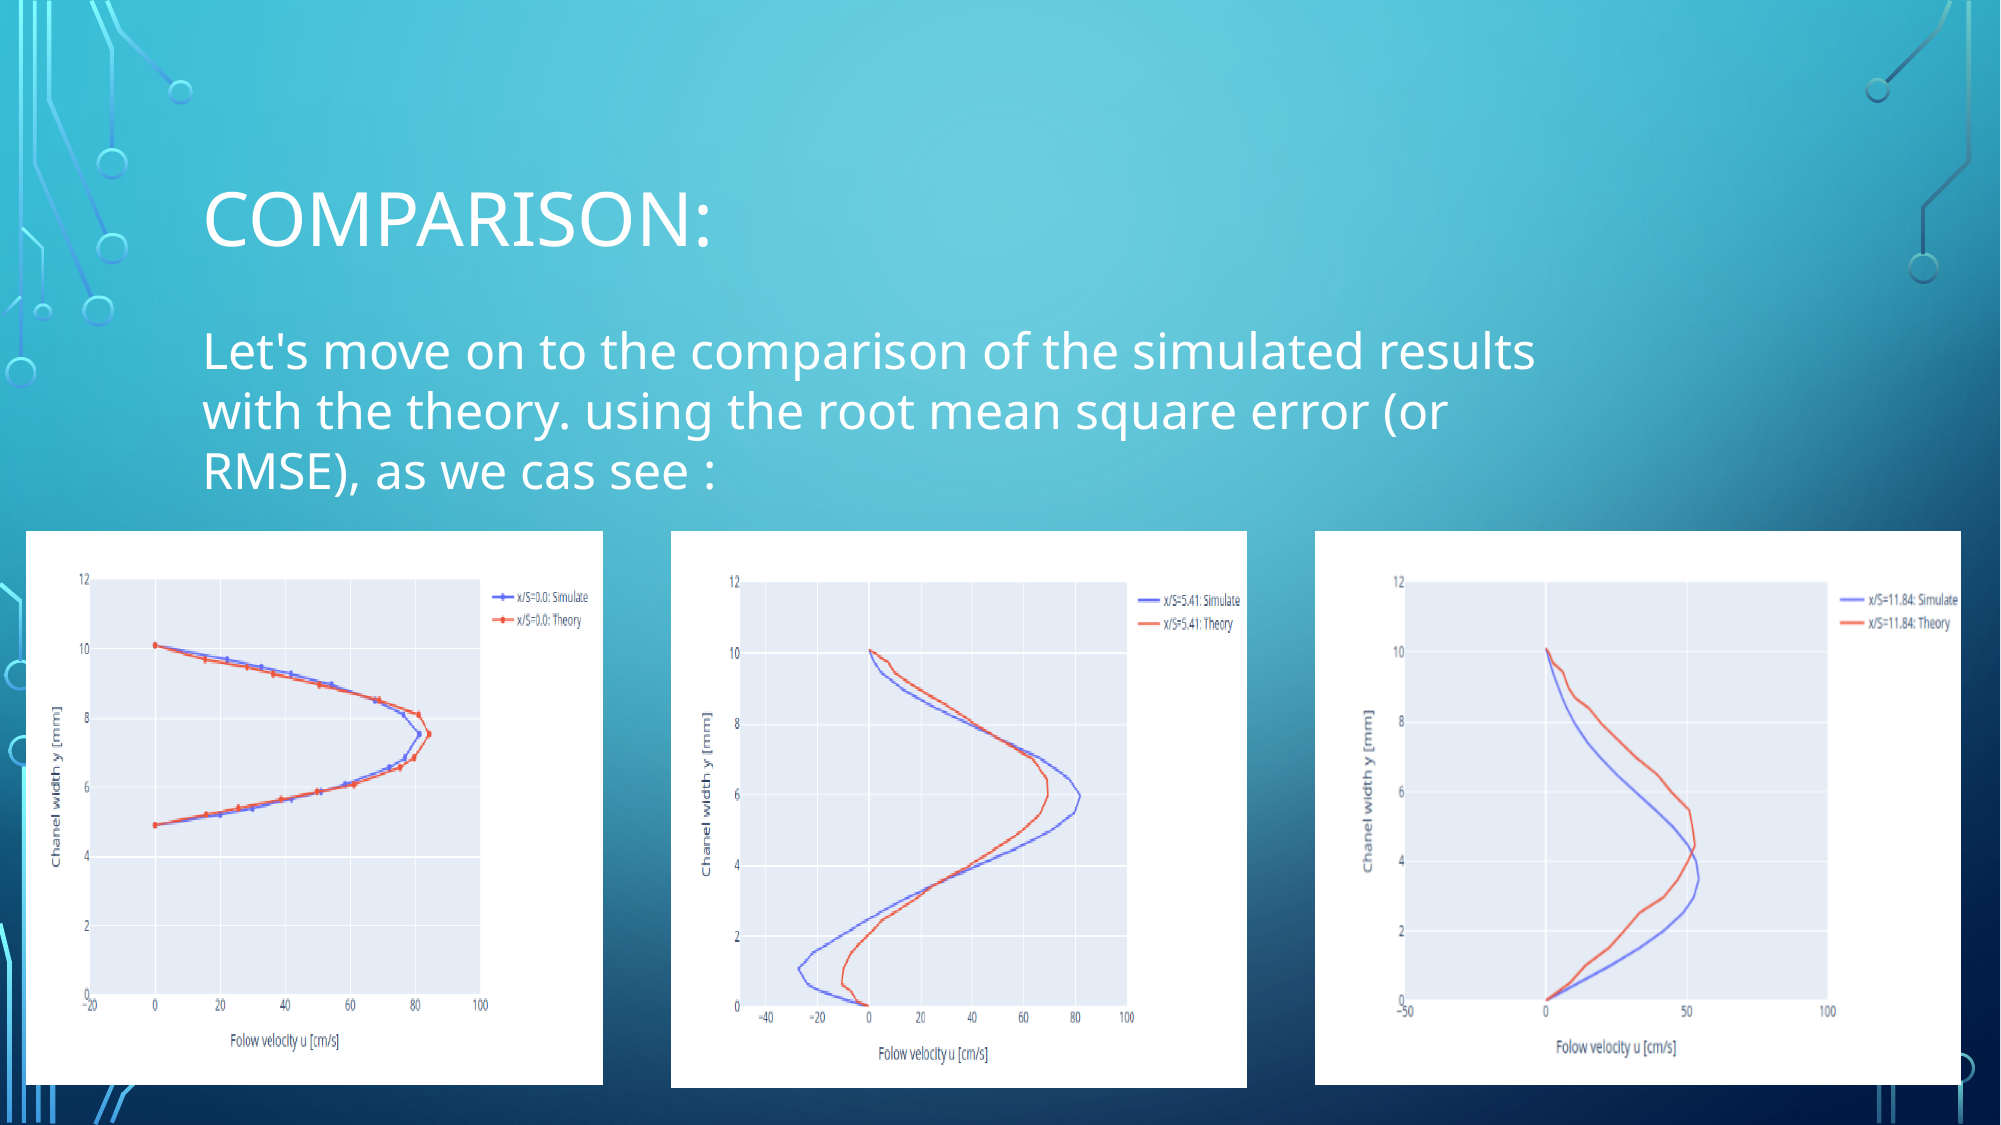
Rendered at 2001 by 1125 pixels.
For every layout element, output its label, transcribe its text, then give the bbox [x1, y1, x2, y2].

picture [1315, 531, 1961, 1086]
picture [671, 531, 1247, 1088]
title Comparison: [187, 101, 1813, 344]
list Let's move on to the comparison of the simulated results with the theory. using the root mean square error (or RMSE), as we cas see : [187, 310, 1585, 508]
picture [26, 531, 603, 1086]
